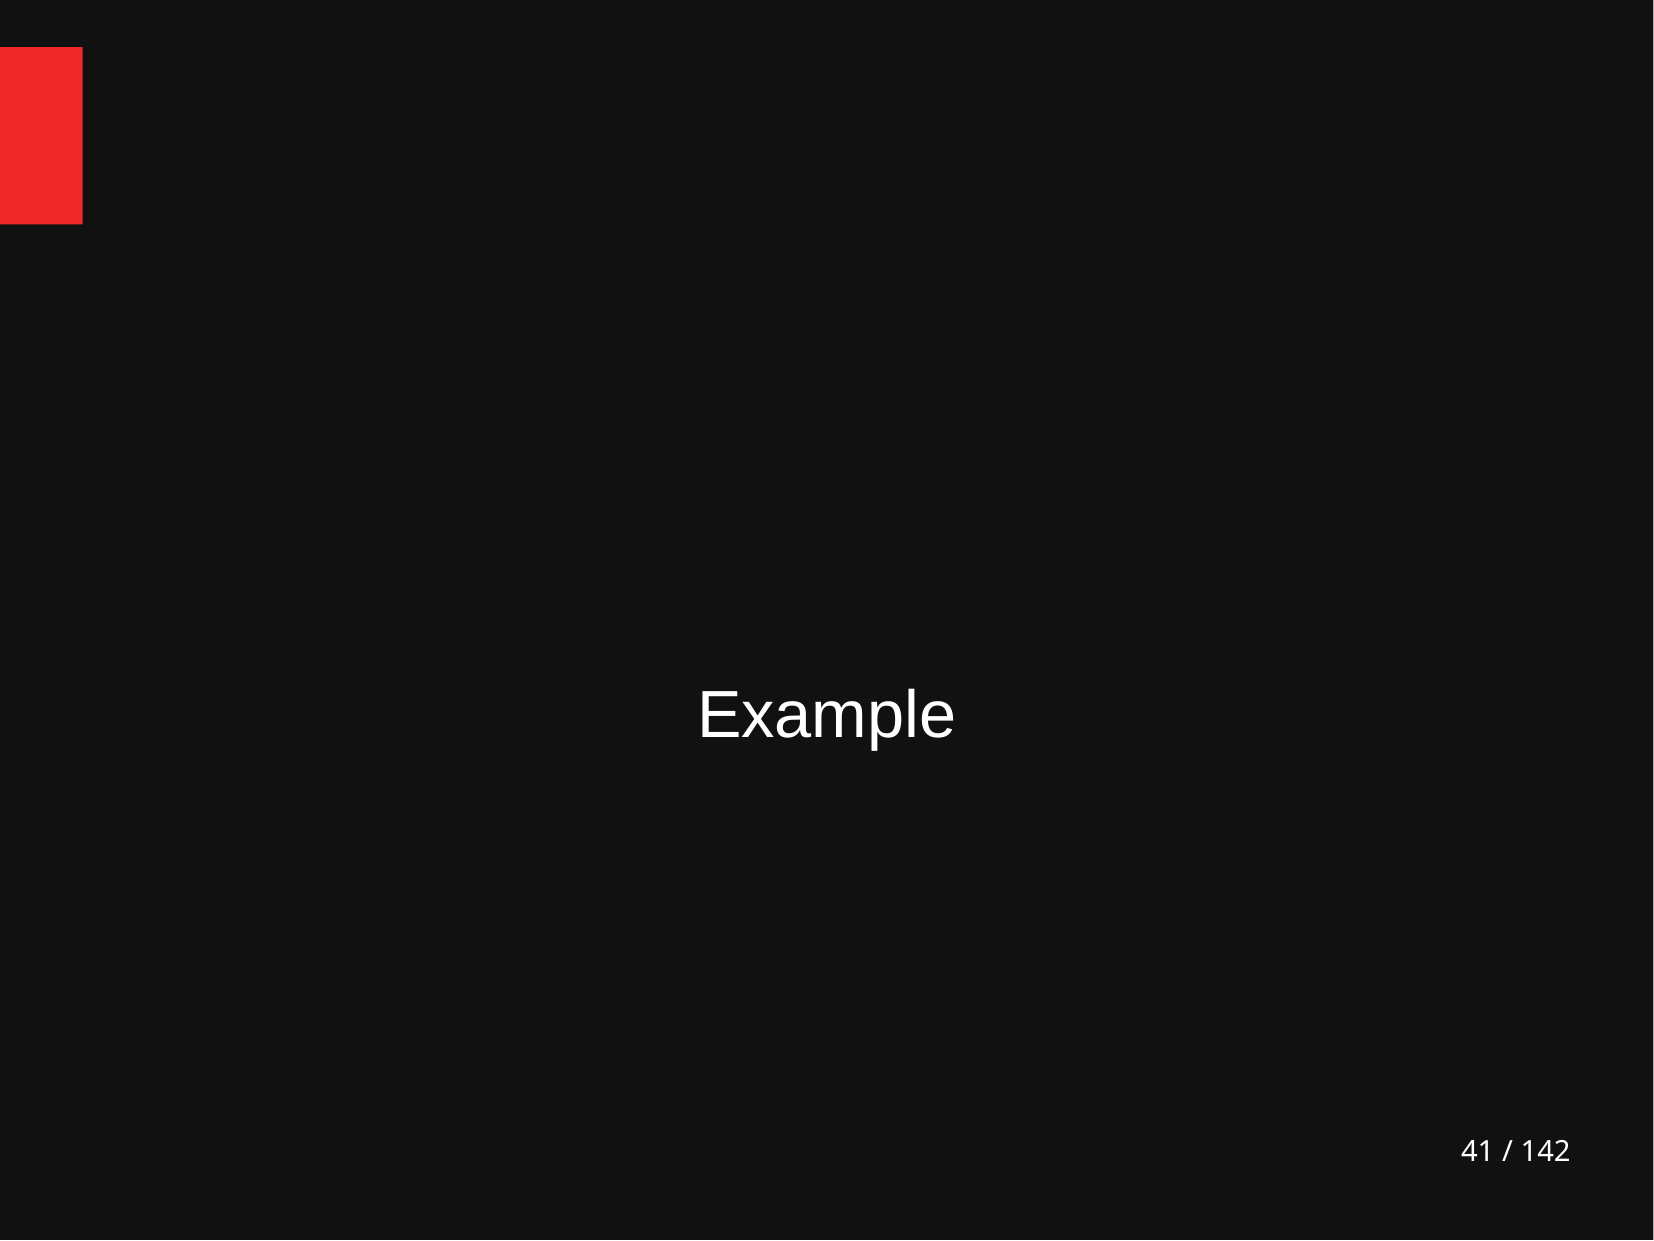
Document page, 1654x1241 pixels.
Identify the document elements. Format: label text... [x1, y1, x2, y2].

subtitle Example [118, 354, 1536, 1074]
